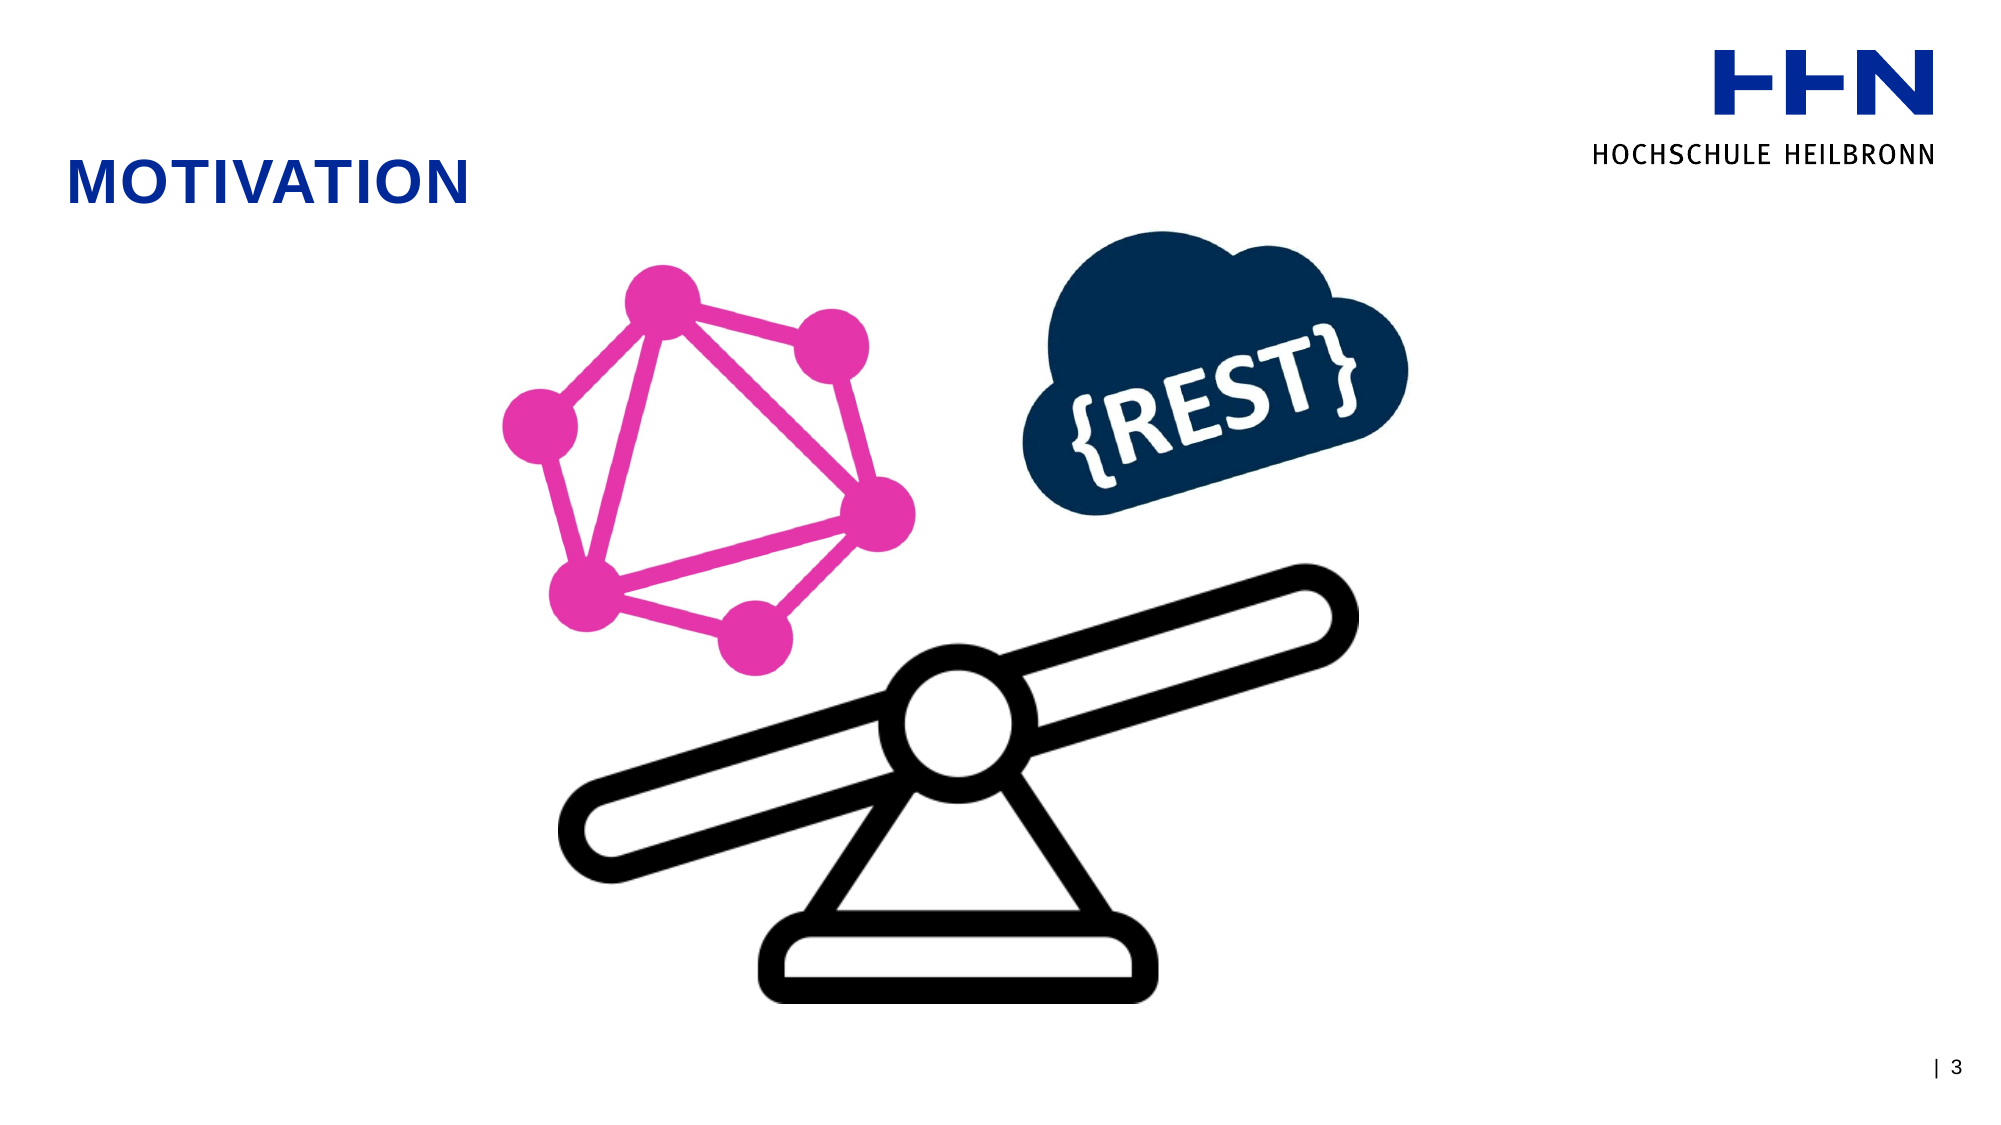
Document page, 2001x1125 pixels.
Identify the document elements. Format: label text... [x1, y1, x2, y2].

title Motivation [1413, 147, 1933, 290]
picture [442, 88, 1510, 1004]
title Motivation [66, 147, 1197, 290]
text_box | <Foliennummer> [1624, 1054, 1963, 1093]
